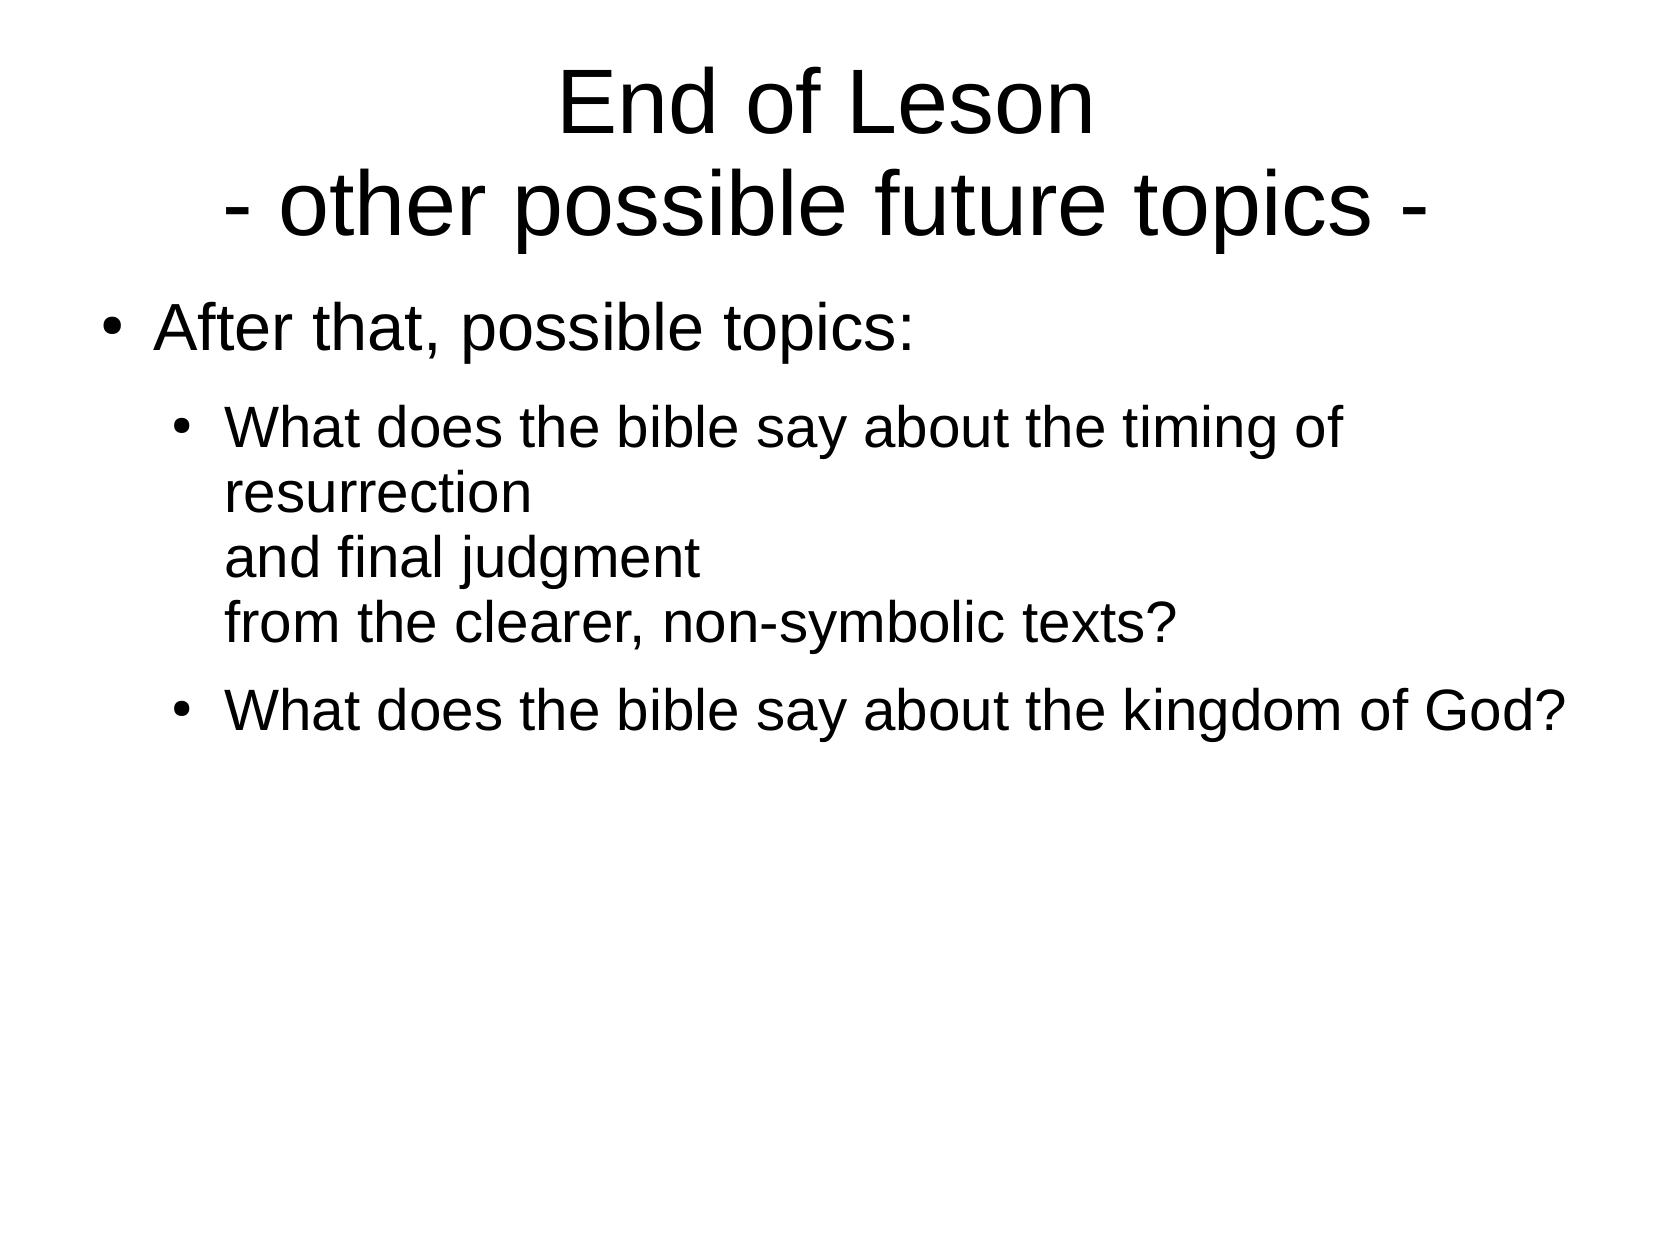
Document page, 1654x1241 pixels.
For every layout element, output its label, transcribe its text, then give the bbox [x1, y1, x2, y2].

list After that, possible topics: What does the bible say about the timing of resurrection and final judgment from the clearer, non-symbolic texts? What does the bible say about the kingdom of God? [82, 290, 1571, 1109]
title End of Leson - other possible future topics - [82, 49, 1571, 257]
